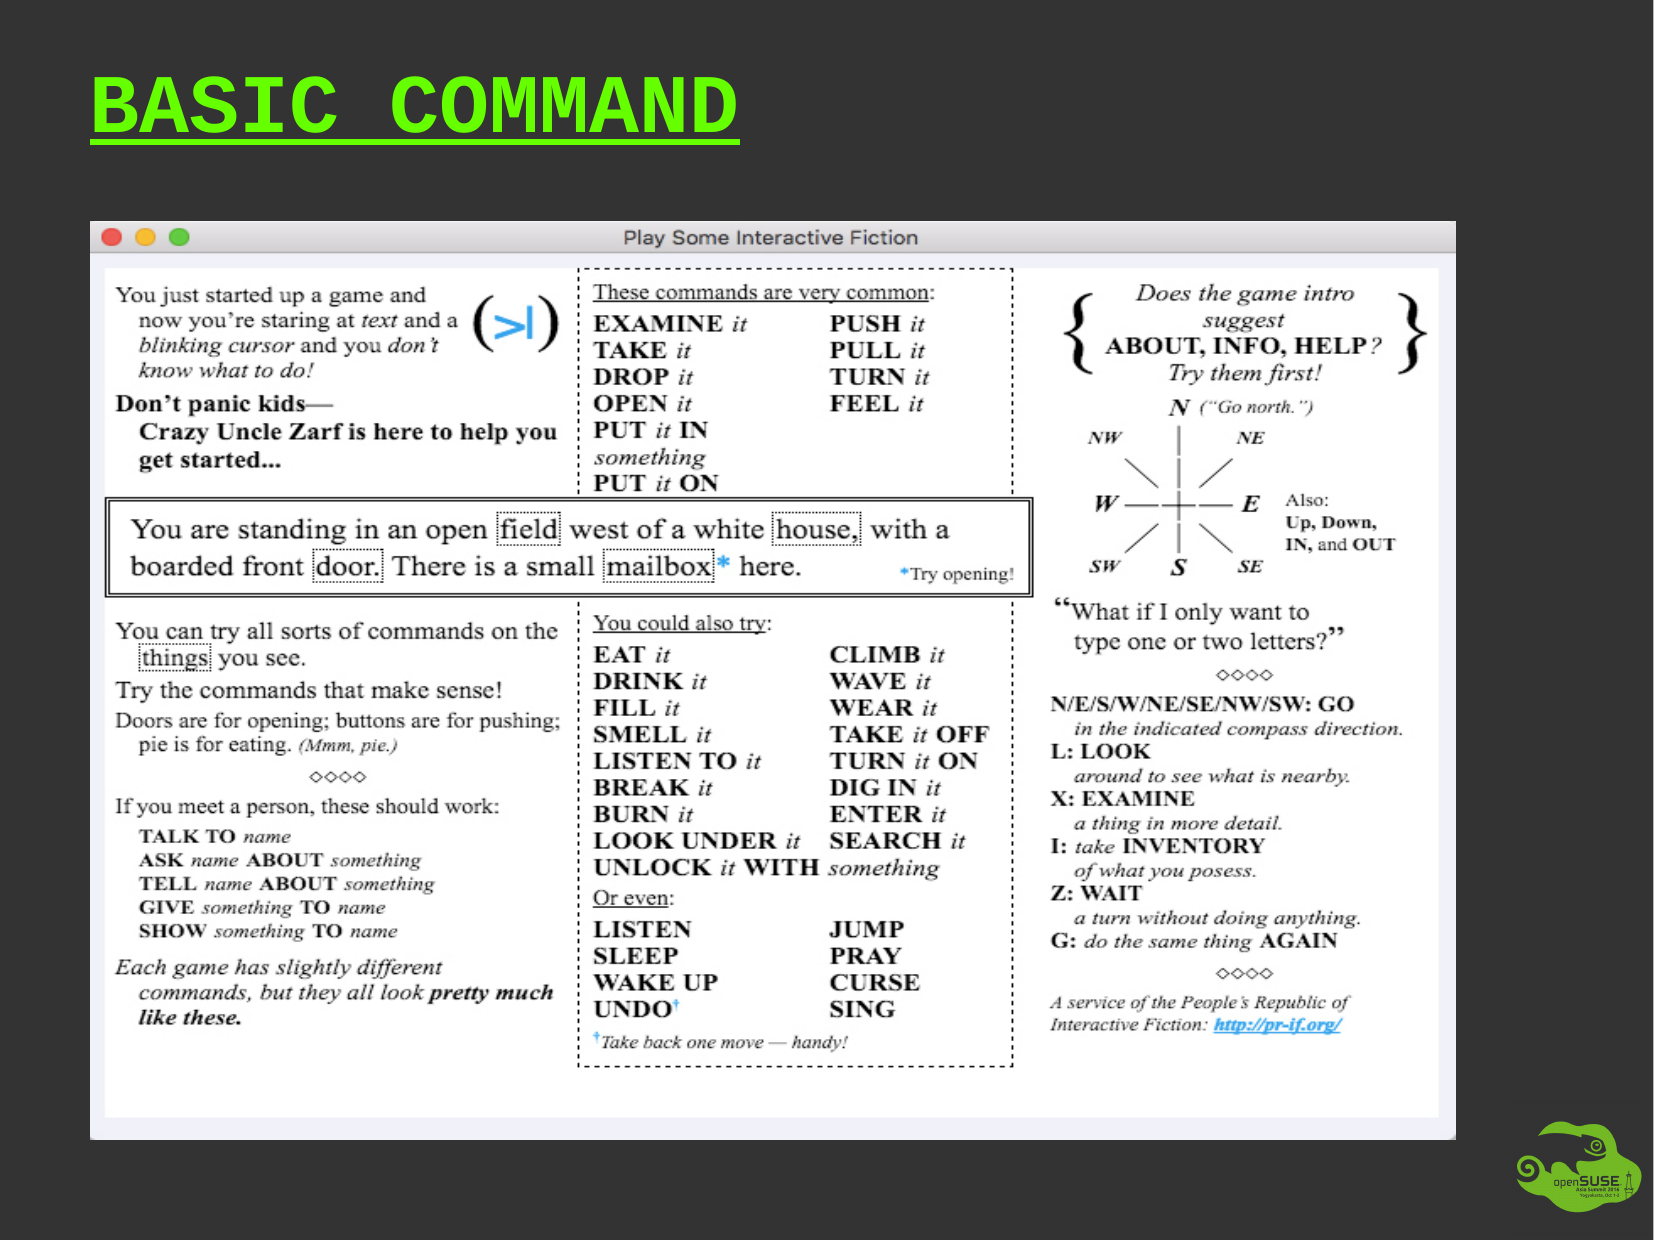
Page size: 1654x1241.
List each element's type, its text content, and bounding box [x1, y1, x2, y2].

picture [90, 221, 1456, 1141]
text_box BASIC COMMAND [75, 55, 811, 259]
picture [1511, 1098, 1647, 1235]
